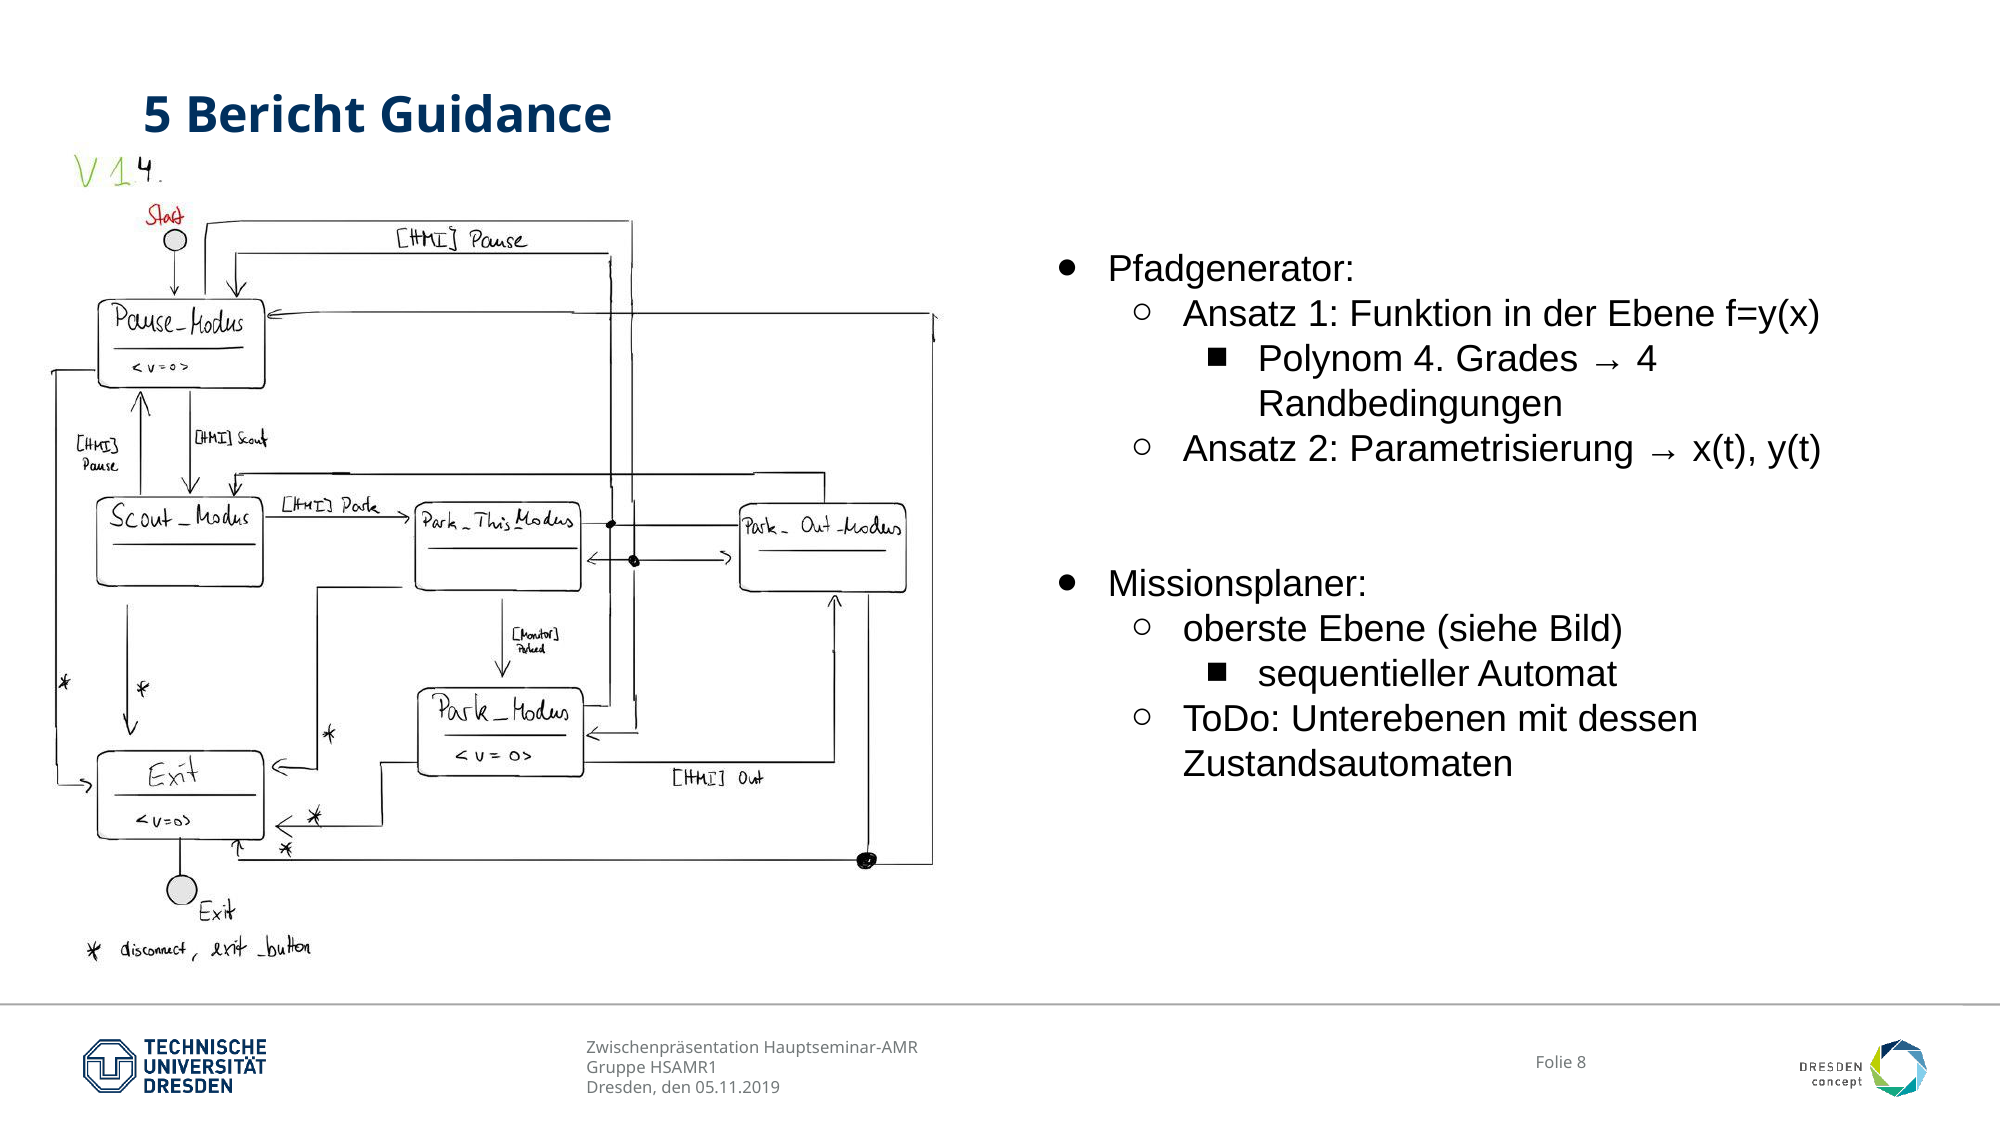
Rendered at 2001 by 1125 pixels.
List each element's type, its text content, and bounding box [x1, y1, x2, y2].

picture [83, 1039, 266, 1093]
picture [44, 142, 1233, 983]
title 5 Bericht Guidance [143, 56, 1880, 169]
picture [1800, 1039, 1927, 1097]
list Pfadgenerator: Ansatz 1: Funktion in der Ebene f=y(x) Polynom 4. Grades → 4 Randbedingungen Ansatz 2: Parametrisierung → x(t), y(t) Missionsplaner: oberste Ebene (siehe Bild) sequentieller Automat ToDo: Unterebenen mit dessen Zustandsautomaten [1032, 243, 1880, 957]
